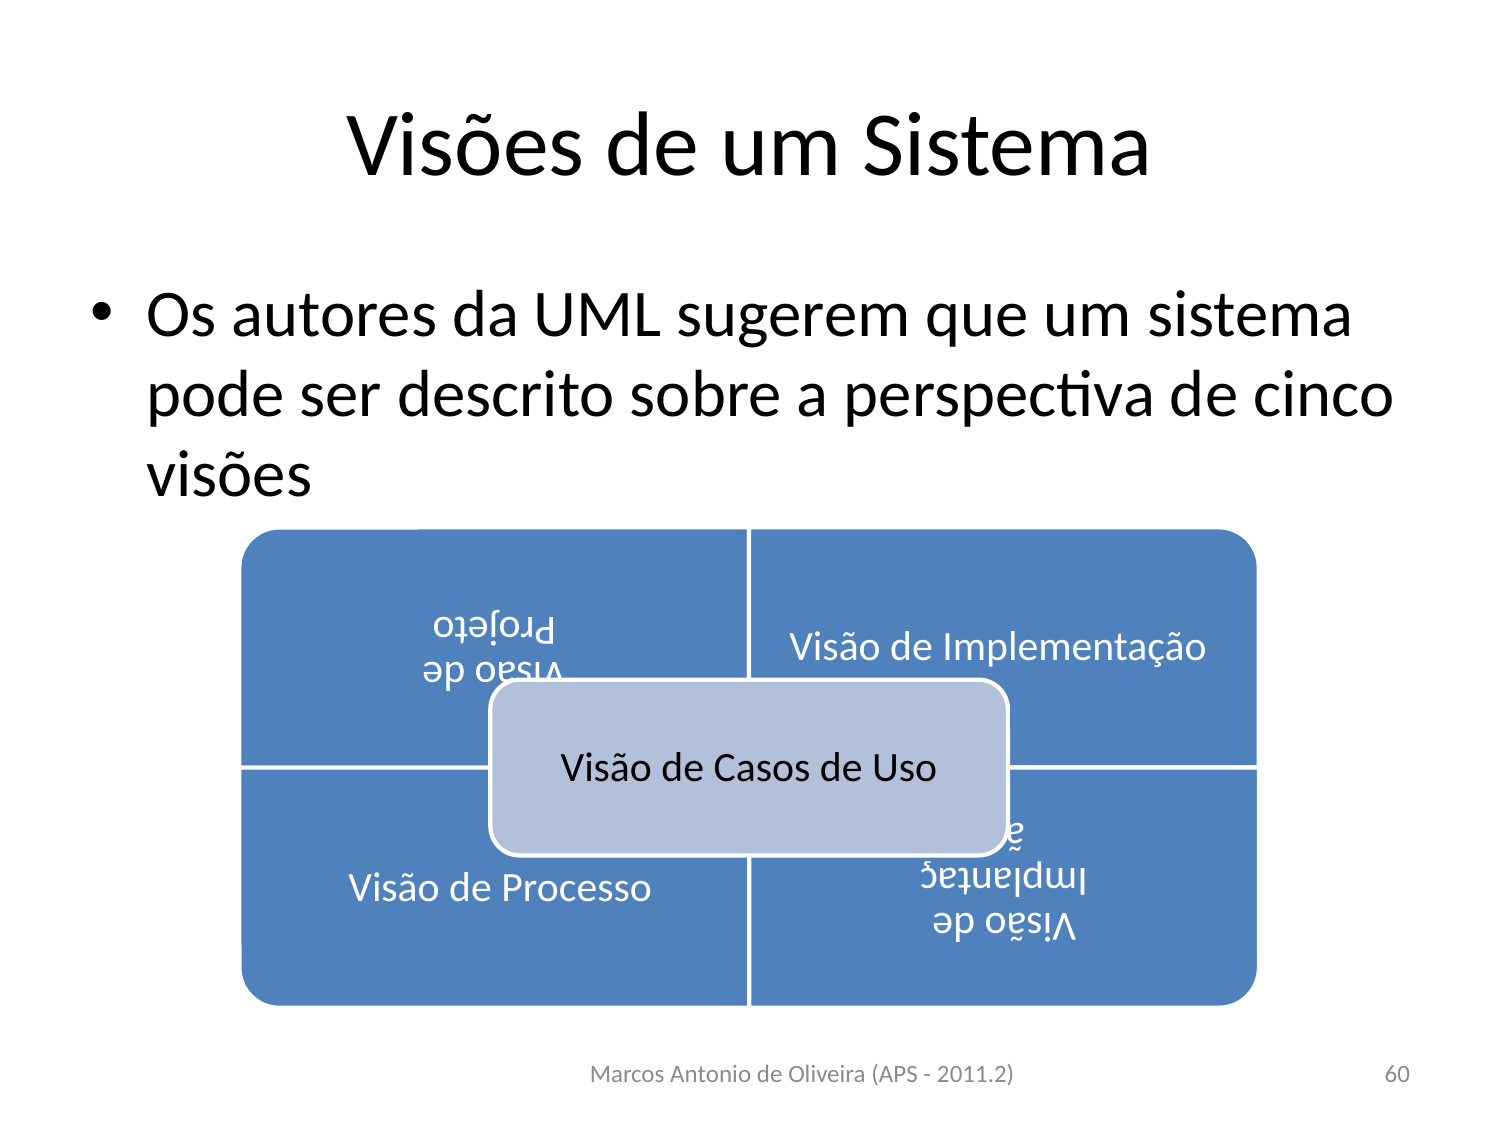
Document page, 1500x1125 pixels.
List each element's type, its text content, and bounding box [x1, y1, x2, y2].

text_box Visão de Implantação [749, 767, 1259, 1008]
text_box Visão de Implementação [749, 527, 1259, 767]
text_box Visão de Projeto [239, 527, 749, 767]
list Os autores da UML sugerem que um sistema pode ser descrito sobre a perspectiva de cinco visões [75, 262, 1425, 1005]
title Visões de um Sistema [75, 45, 1425, 233]
text_box Visão de Processo [239, 767, 749, 1008]
text_box Visão de Casos de Uso [490, 679, 1008, 856]
footer Marcos Antonio de Oliveira (APS - 2011.2) [512, 1042, 1074, 1103]
slide_number <número> [1074, 1042, 1425, 1103]
